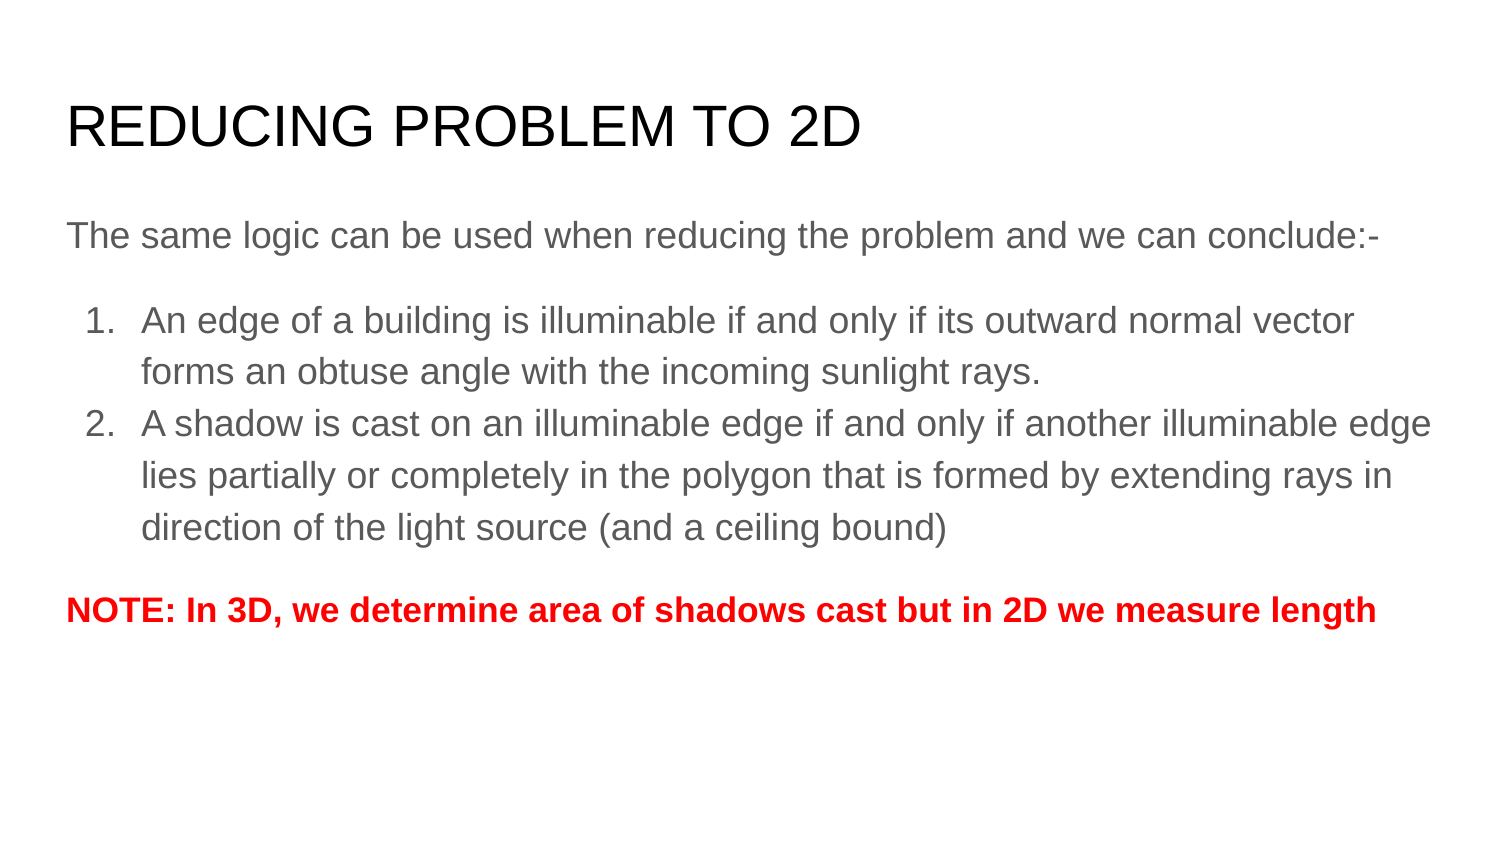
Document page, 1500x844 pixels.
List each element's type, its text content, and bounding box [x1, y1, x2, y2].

title REDUCING PROBLEM TO 2D [51, 72, 1449, 167]
list The same logic can be used when reducing the problem and we can conclude:- An edge of a building is illuminable if and only if its outward normal vector forms an obtuse angle with the incoming sunlight rays. A shadow is cast on an illuminable edge if and only if another illuminable edge lies partially or completely in the polygon that is formed by extending rays in direction of the light source (and a ceiling bound) NOTE: In 3D, we determine area of shadows cast but in 2D we measure length [51, 189, 1449, 750]
